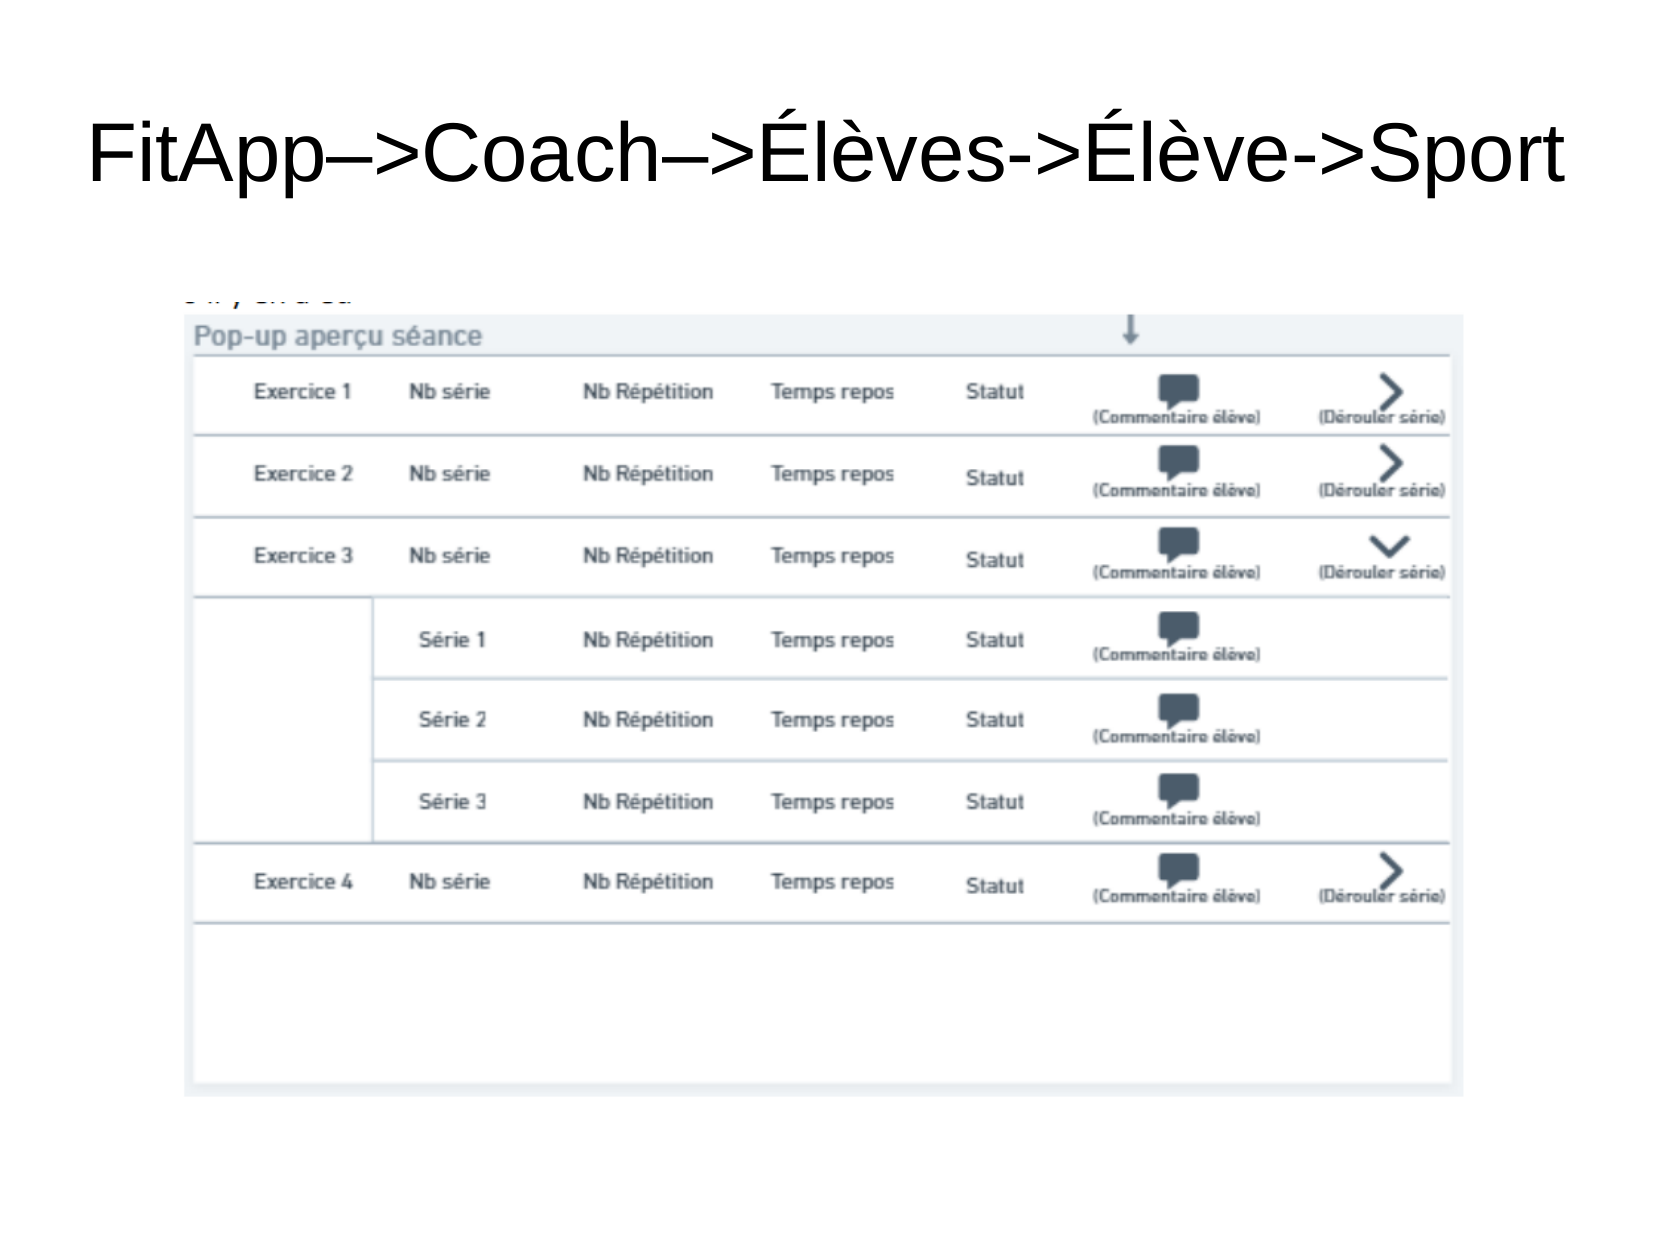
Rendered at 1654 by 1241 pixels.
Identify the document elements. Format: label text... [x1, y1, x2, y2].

picture [177, 302, 1477, 1111]
title FitApp–>Coach–>Élèves->Élève->Sport [23, 49, 1630, 257]
